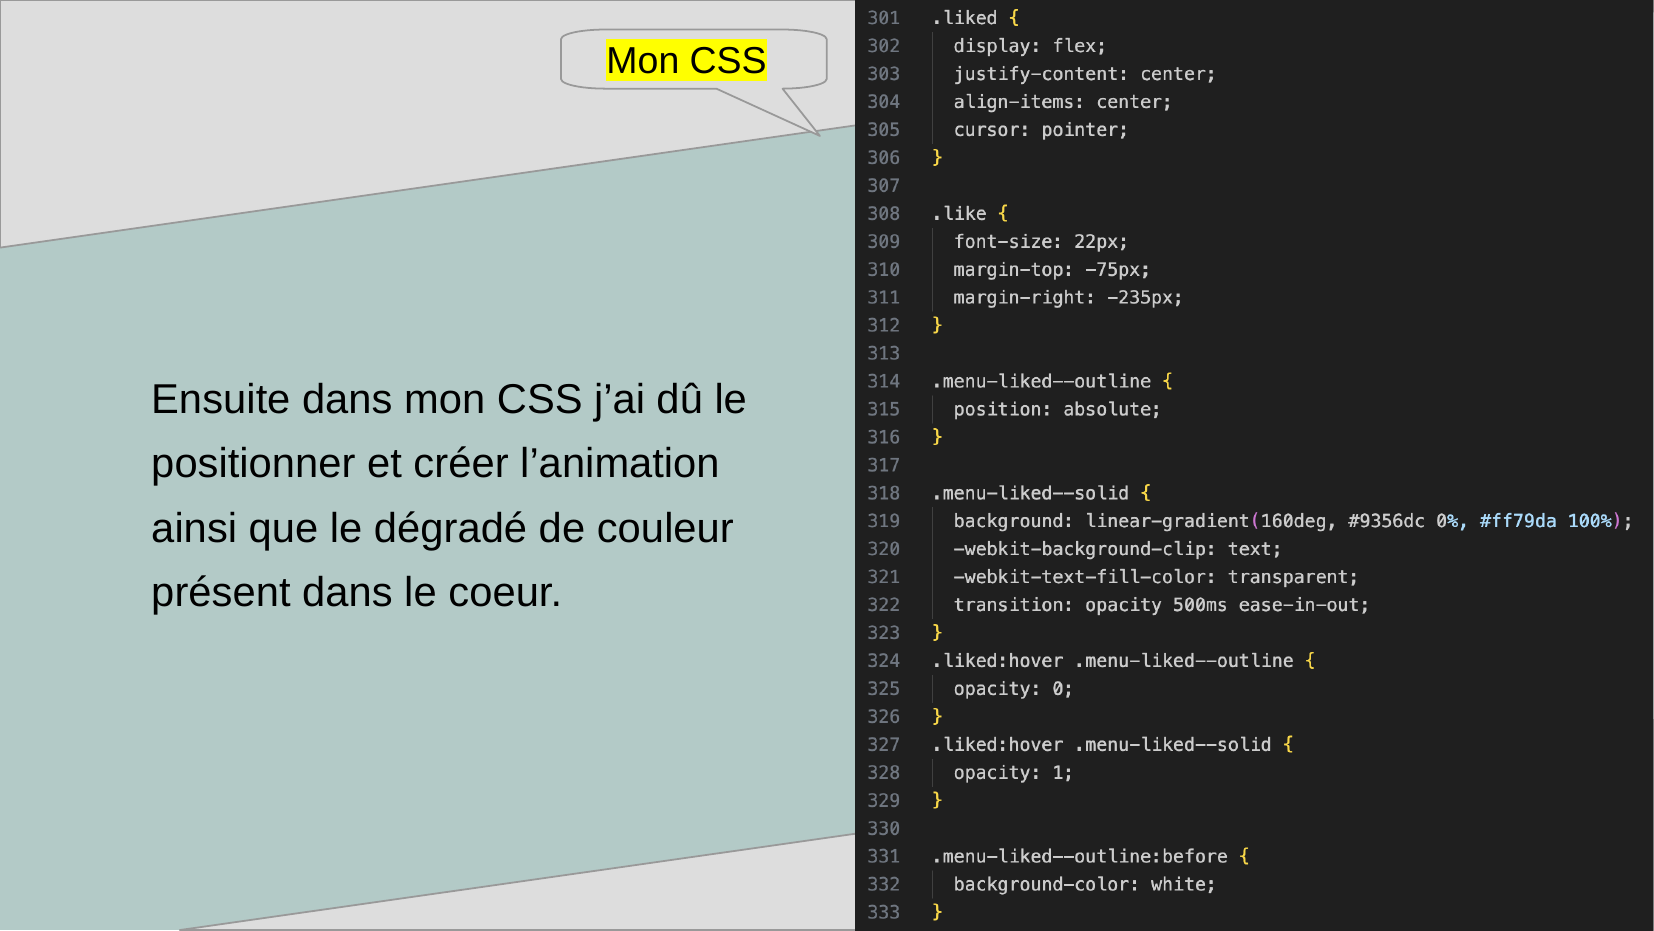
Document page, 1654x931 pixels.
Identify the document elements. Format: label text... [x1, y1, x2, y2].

list Ensuite dans mon CSS j’ai dû le positionner et créer l’animation ainsi que le dégradé de couleur présent dans le coeur. [80, 375, 855, 916]
text_box [717, 89, 820, 136]
picture [855, 0, 1654, 931]
text_box Mon CSS [586, 31, 798, 89]
text_box [560, 29, 827, 89]
